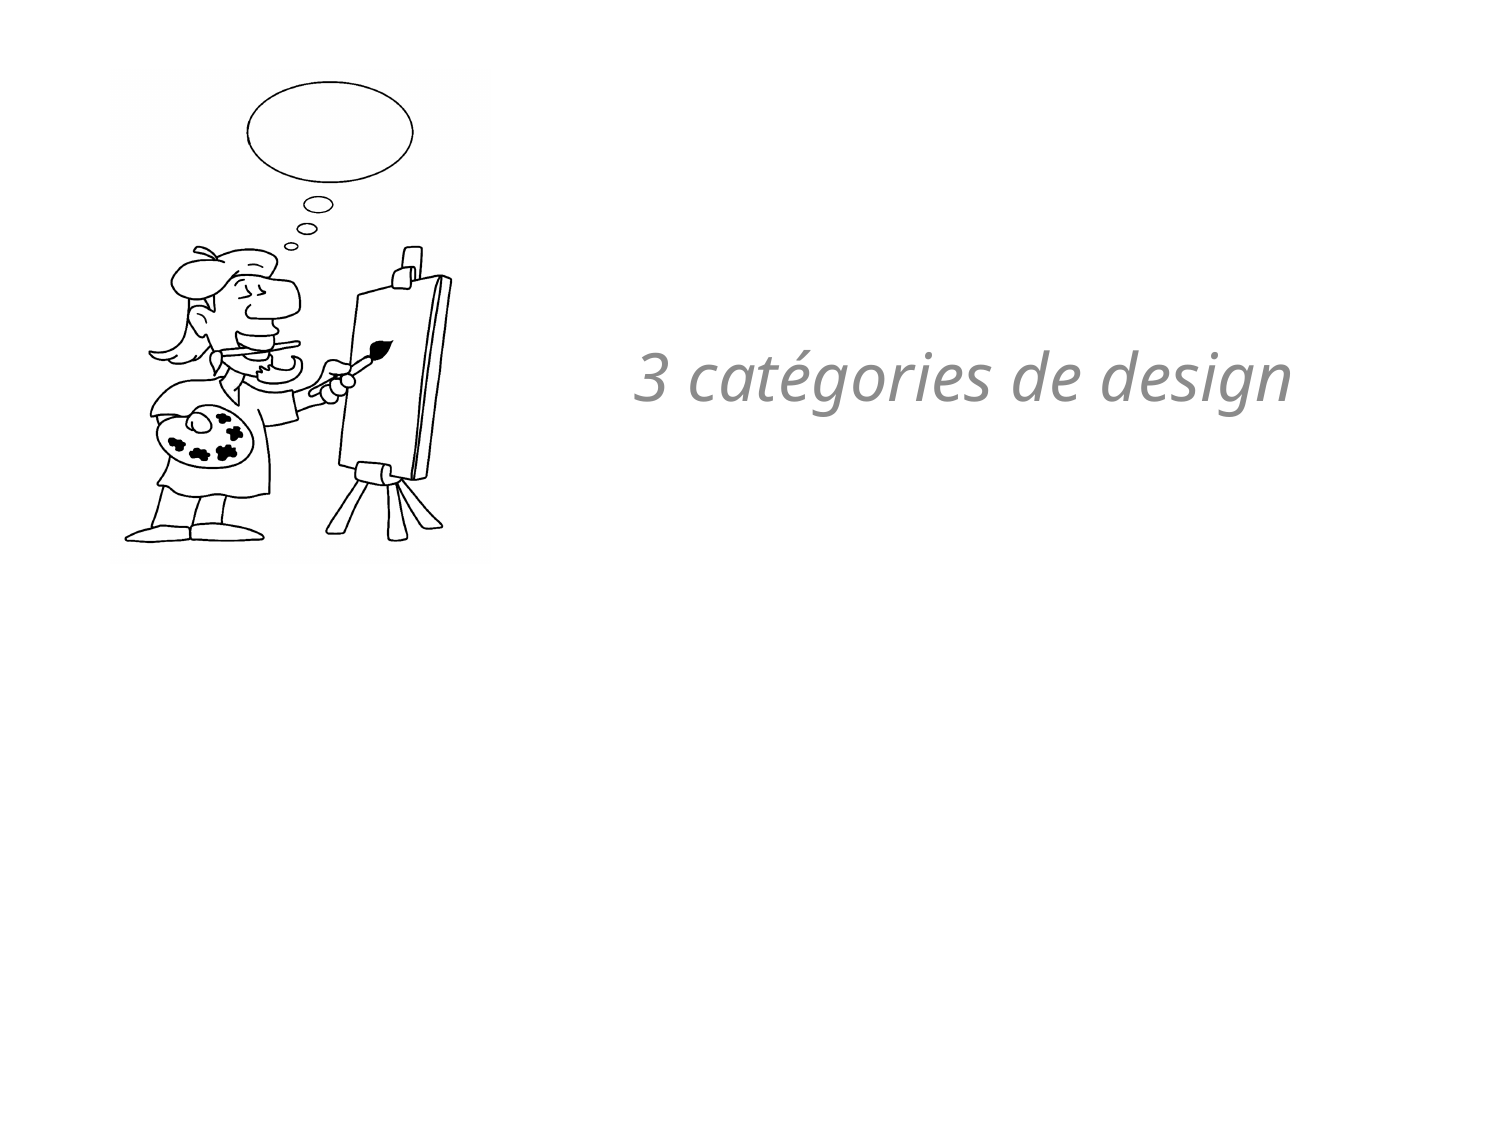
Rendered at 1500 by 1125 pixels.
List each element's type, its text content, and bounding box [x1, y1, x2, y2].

picture [110, 69, 491, 564]
text_box 3 catégories de design [506, 139, 1424, 611]
